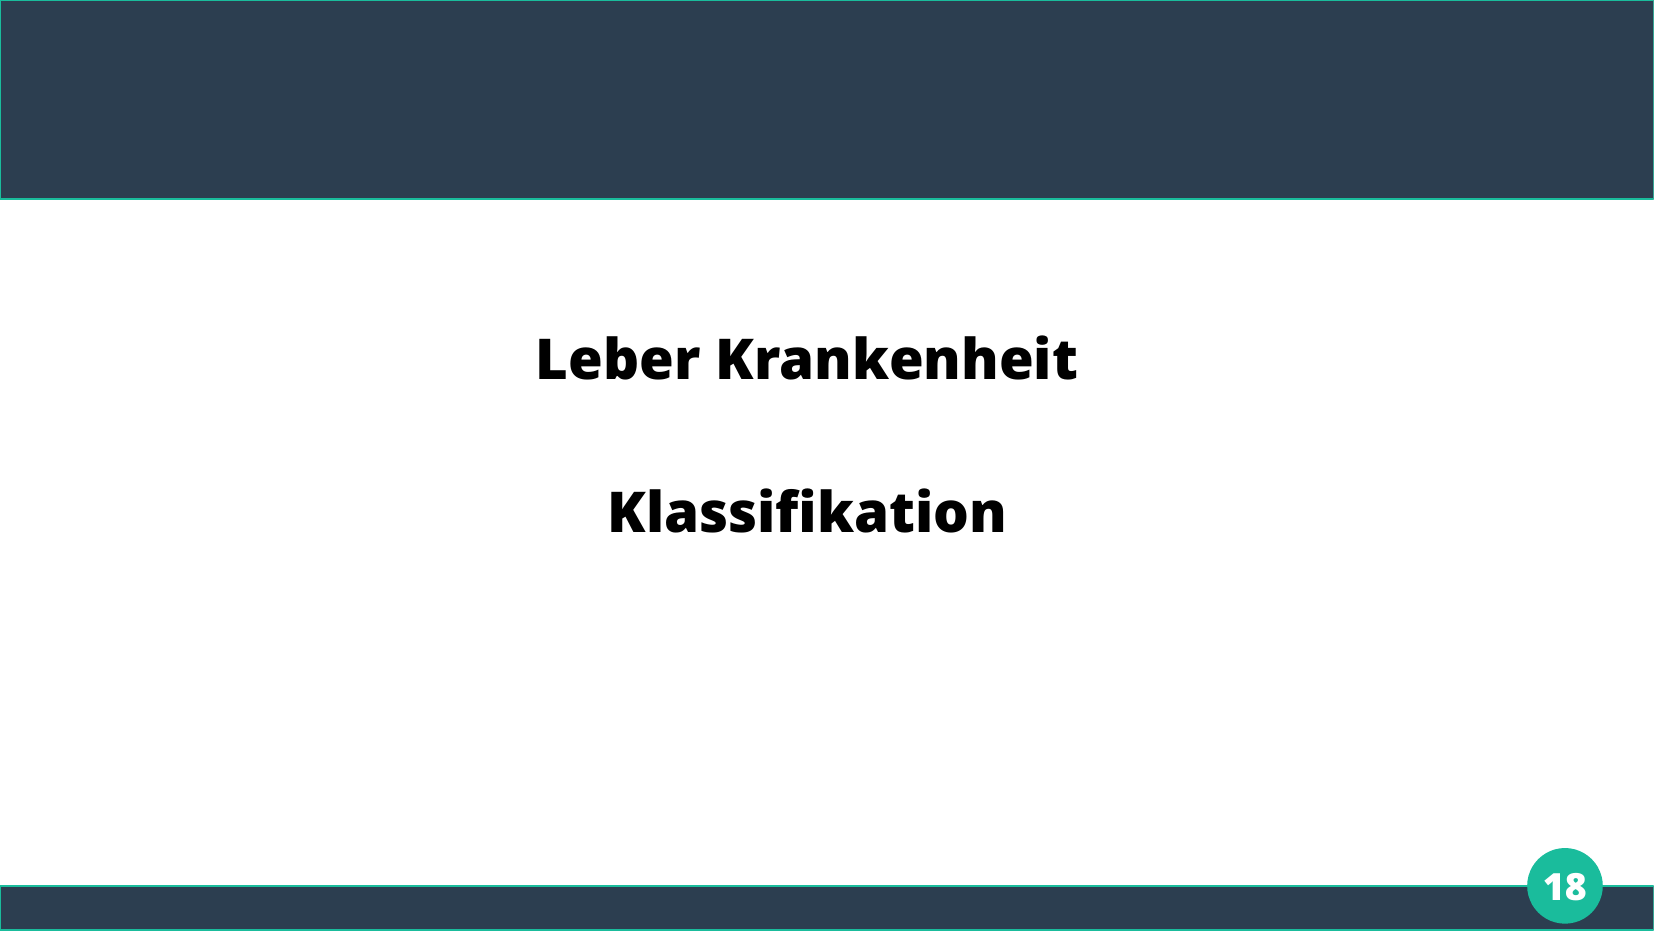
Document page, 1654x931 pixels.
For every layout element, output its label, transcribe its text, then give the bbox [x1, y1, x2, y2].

title Leber Krankenheit Klassifikation [39, 375, 1576, 494]
